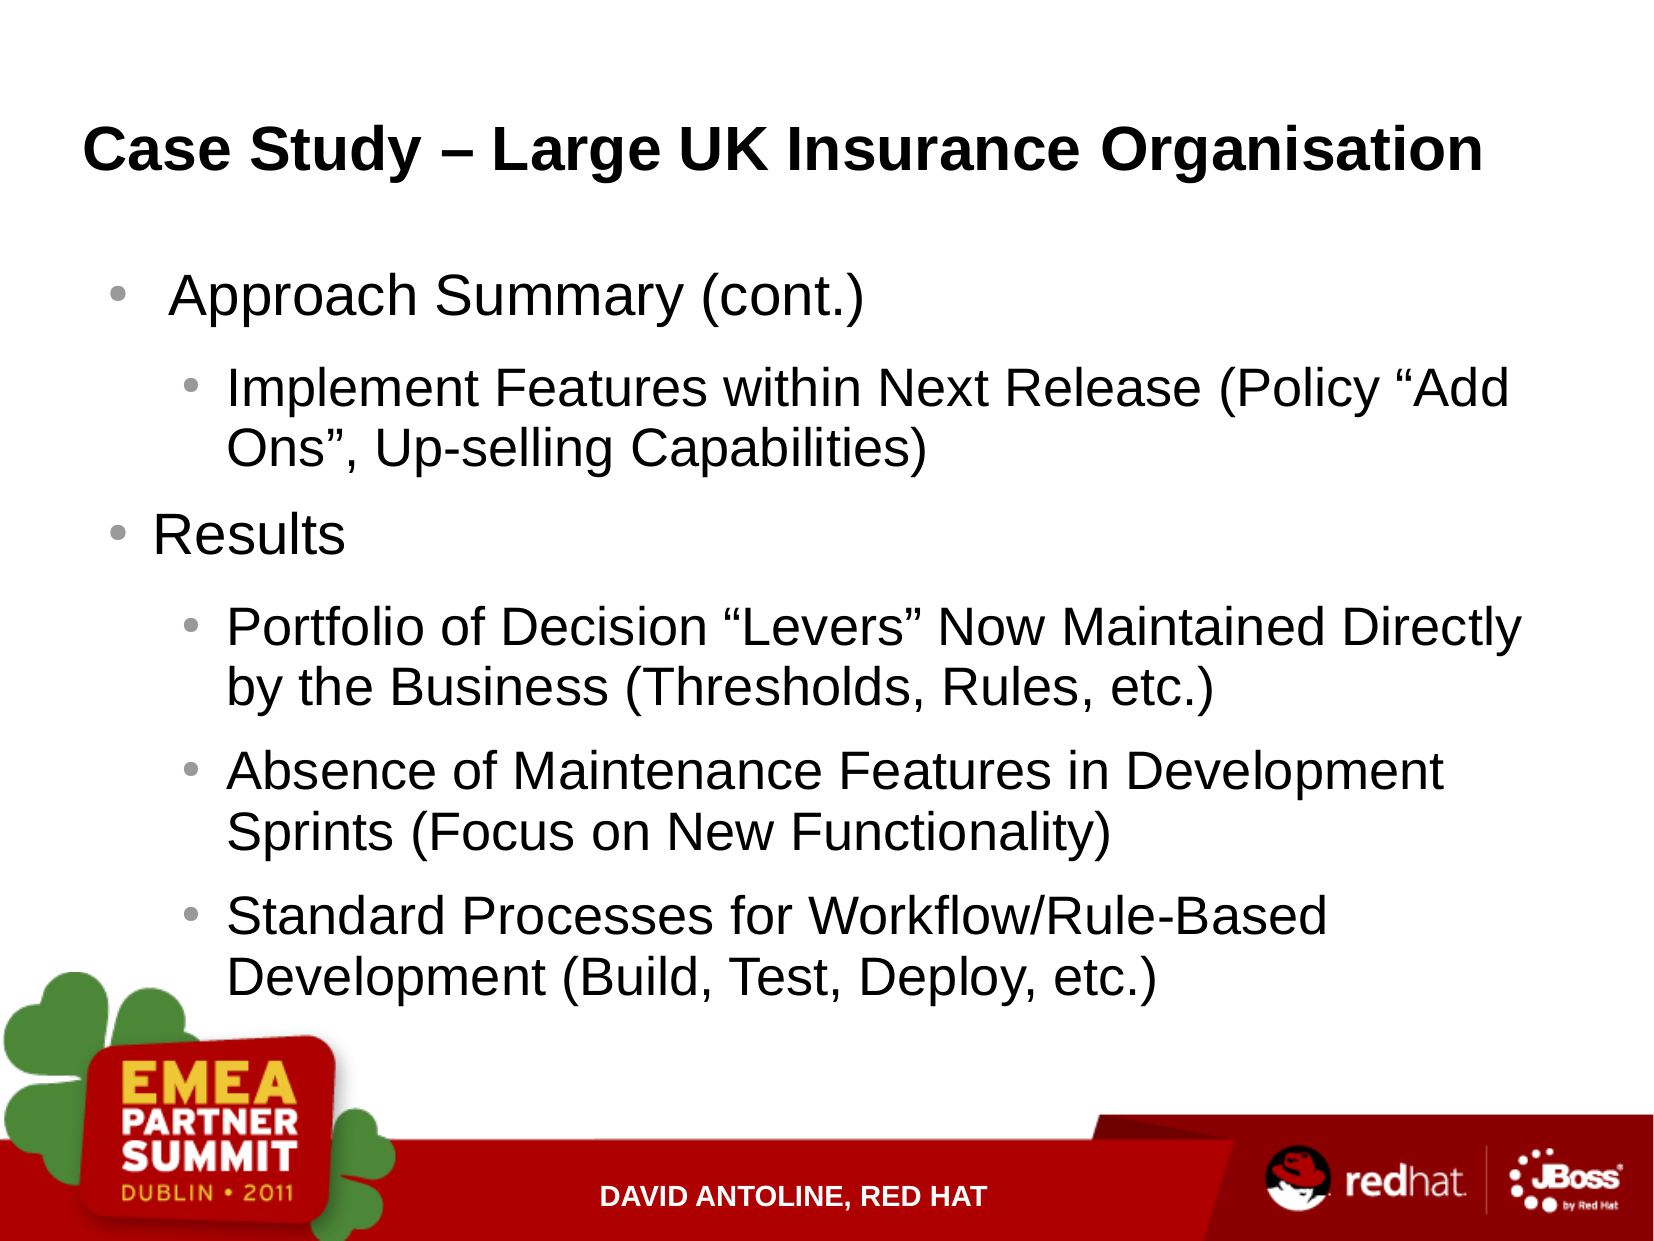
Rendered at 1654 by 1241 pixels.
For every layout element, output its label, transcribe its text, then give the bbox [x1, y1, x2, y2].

list Approach Summary (cont.) Implement Features within Next Release (Policy “Add Ons”, Up-selling Capabilities) Results Portfolio of Decision “Levers” Now Maintained Directly by the Business (Thresholds, Rules, etc.) Absence of Maintenance Features in Development Sprints (Focus on New Functionality) Standard Processes for Workflow/Rule-Based Development (Build, Test, Deploy, etc.) [92, 262, 1581, 1042]
picture [0, 972, 1654, 1241]
title Case Study – Large UK Insurance Organisation [82, 55, 1571, 243]
